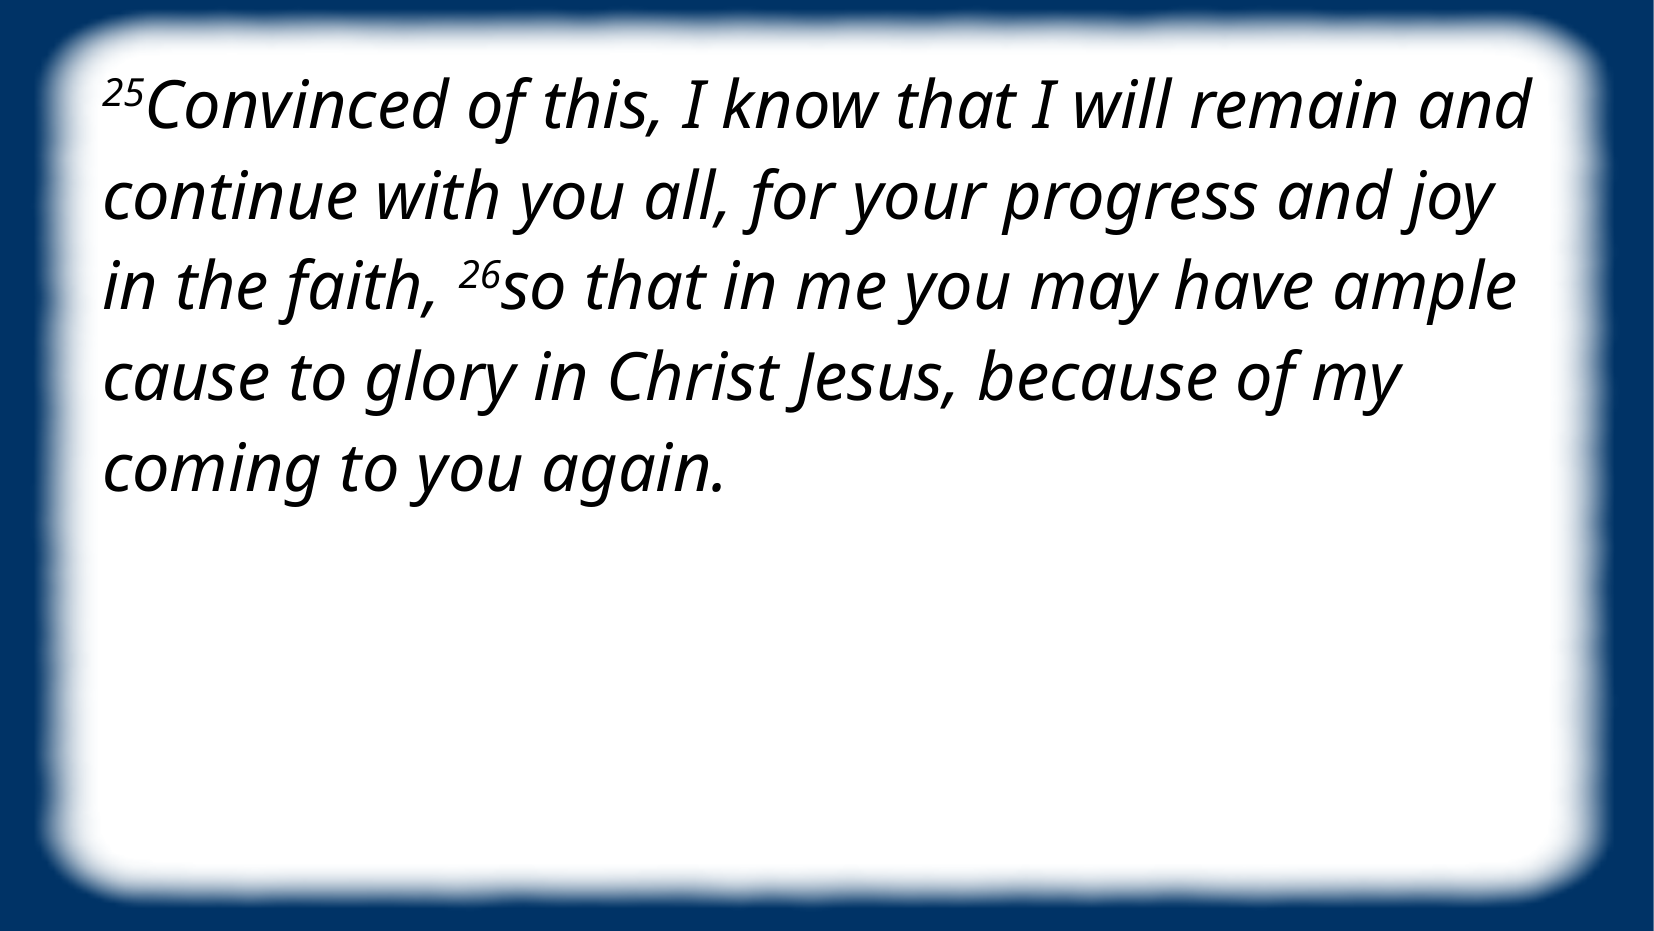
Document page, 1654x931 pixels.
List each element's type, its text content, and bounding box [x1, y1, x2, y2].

text_box 25Convinced of this, I know that I will remain and continue with you all, for your progress and joy in the faith, 26so that in me you may have ample cause to glory in Christ Jesus, because of my coming to you again. [87, 49, 1558, 509]
picture [0, 0, 1654, 931]
